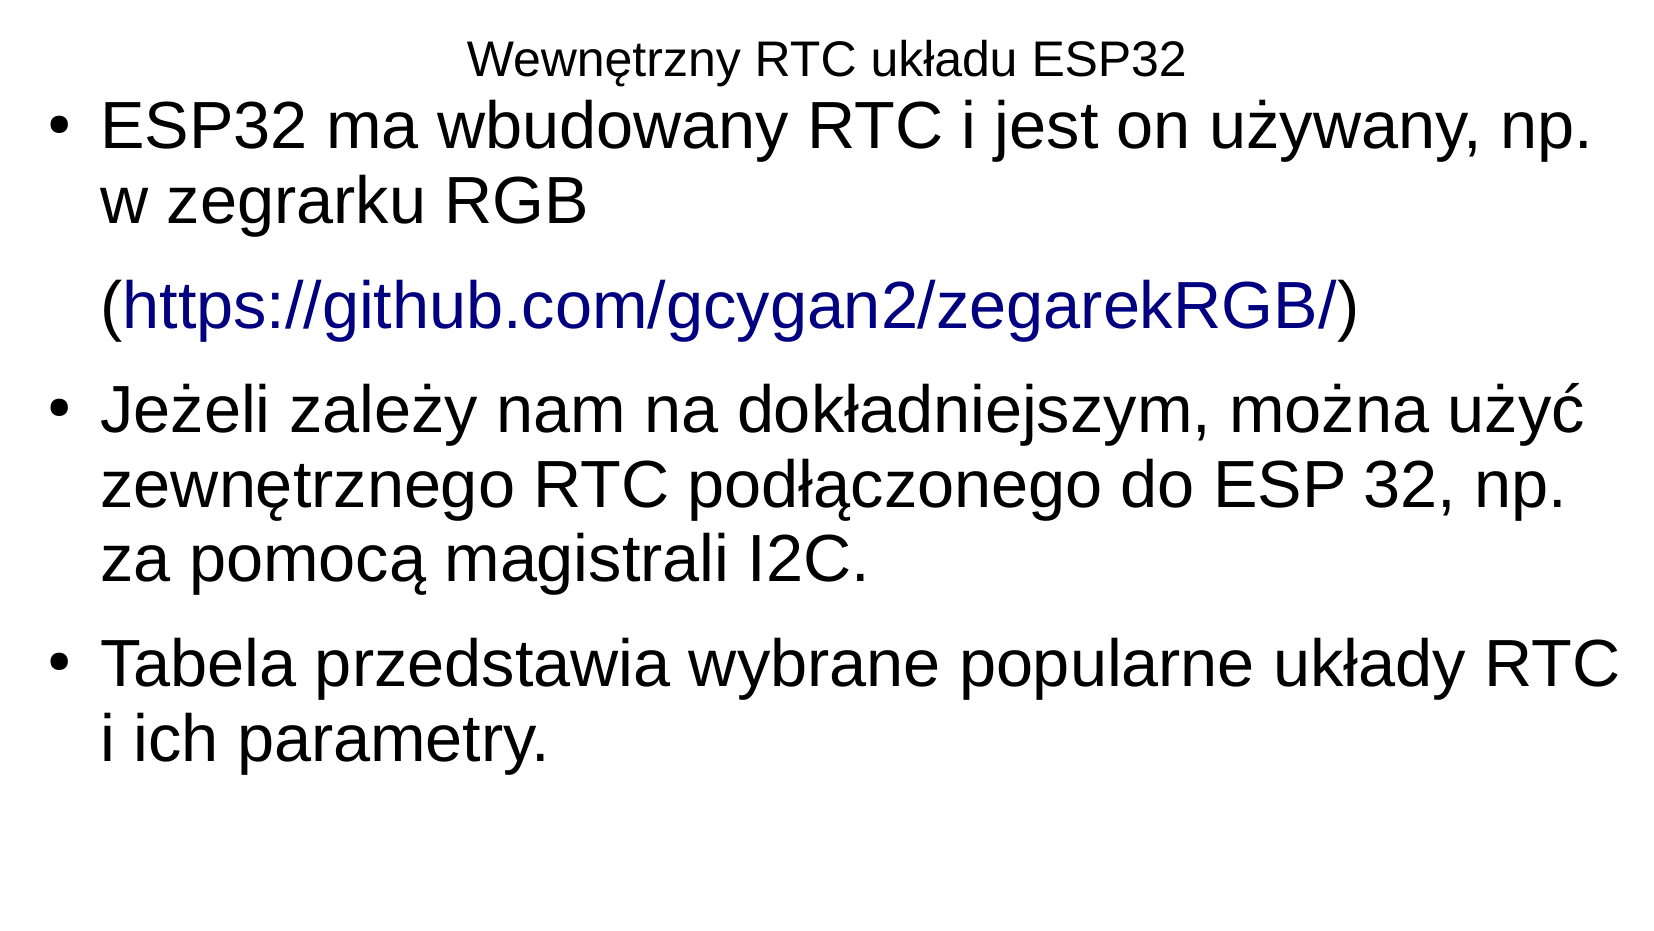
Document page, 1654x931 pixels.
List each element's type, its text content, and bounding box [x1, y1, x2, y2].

list ESP32 ma wbudowany RTC i jest on używany, np. w zegrarku RGB (https://github.com/gcygan2/zegarekRGB/) Jeżeli zależy nam na dokładniejszym, można użyć zewnętrznego RTC podłączonego do ESP 32, np. za pomocą magistrali I2C. Tabela przedstawia wybrane popularne układy RTC i ich parametry. [29, 88, 1625, 886]
title Wewnętrzny RTC układu ESP32 [29, 29, 1625, 88]
